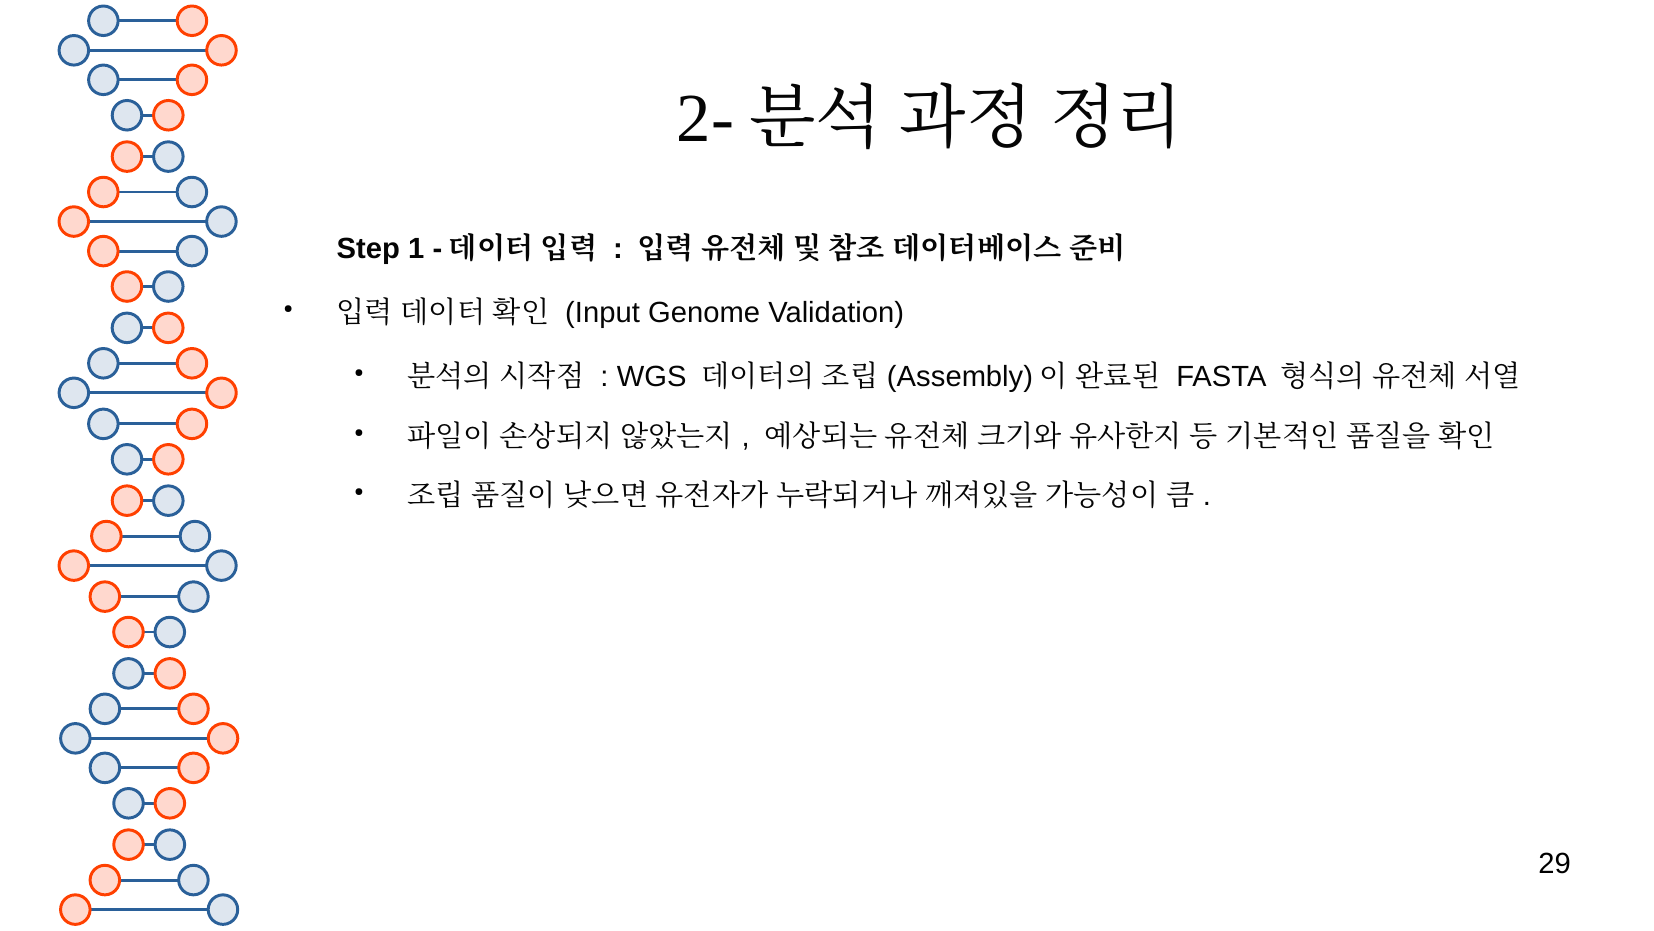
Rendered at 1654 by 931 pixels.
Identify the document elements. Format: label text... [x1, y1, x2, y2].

list Step 1 -데이터 입력 : 입력 유전체 및 참조 데이터베이스 준비 입력 데이터 확인 (Input Genome Validation) 분석의 시작점 : WGS 데이터의 조립(Assembly)이 완료된 FASTA 형식의 유전체 서열 파일이 손상되지 않았는지, 예상되는 유전체 크기와 유사한지 등 기본적인 품질을 확인 조립 품질이 낮으면 유전자가 누락되거나 깨져있을 가능성이 큼. [265, 224, 1595, 764]
title 2-분석 과정 정리 [265, 35, 1595, 189]
